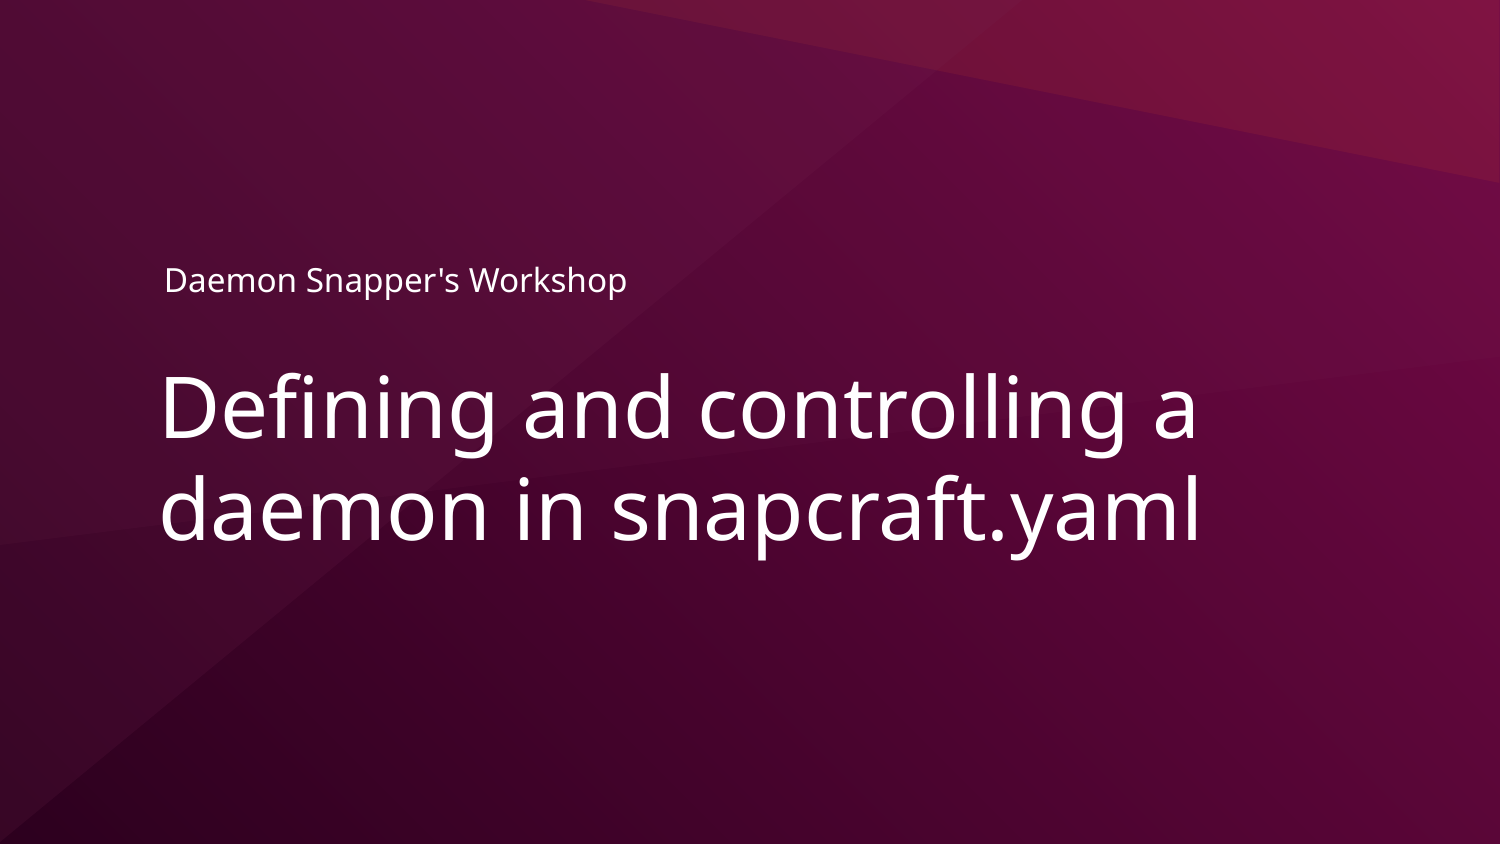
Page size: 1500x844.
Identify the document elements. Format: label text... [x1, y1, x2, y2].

title Defining and controlling a daemon in snapcraft.yaml [158, 352, 1378, 607]
subtitle Daemon Snapper's Workshop [163, 259, 940, 324]
